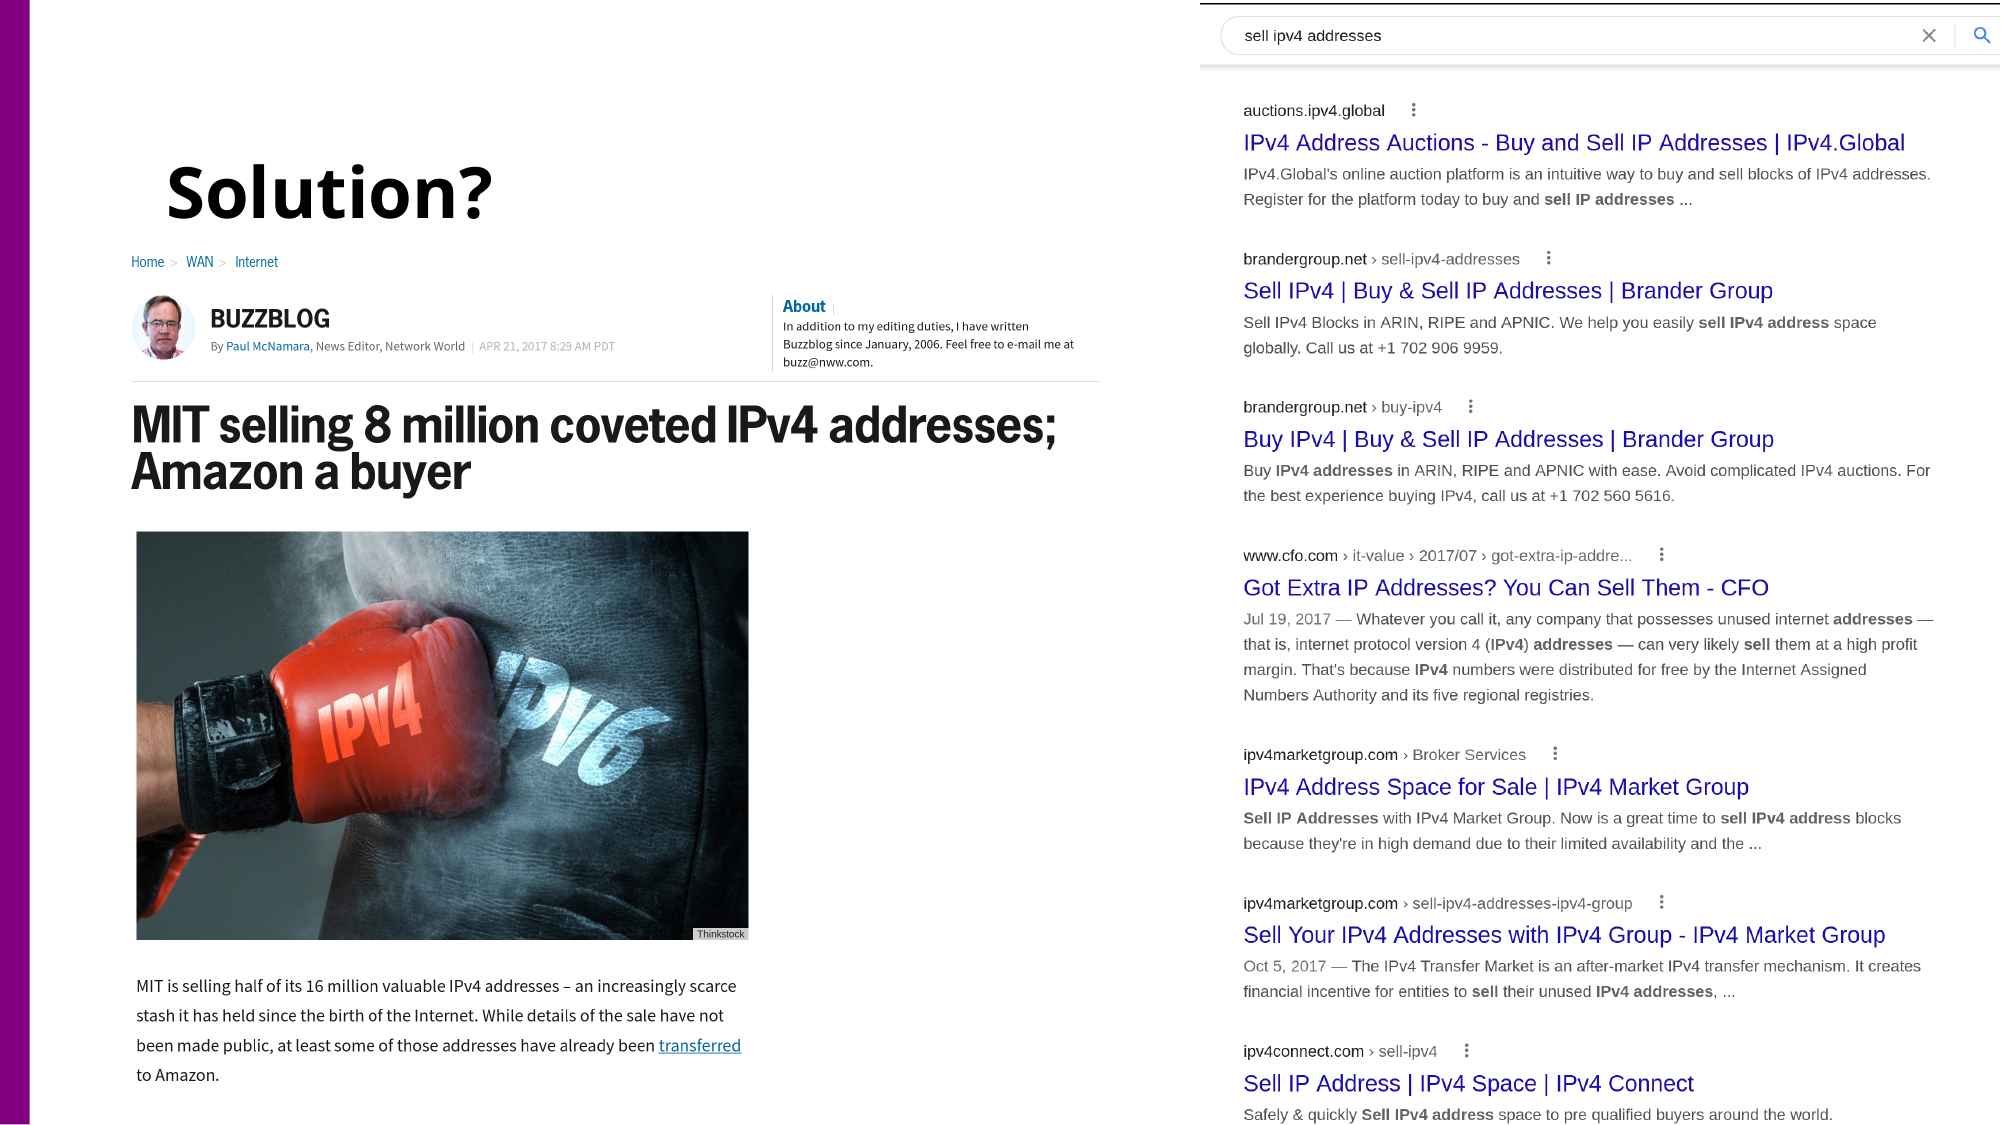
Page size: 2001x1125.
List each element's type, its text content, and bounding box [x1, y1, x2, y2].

text_box Solution? [151, 135, 886, 233]
picture [1200, 3, 2000, 1125]
picture [60, 239, 1111, 1096]
